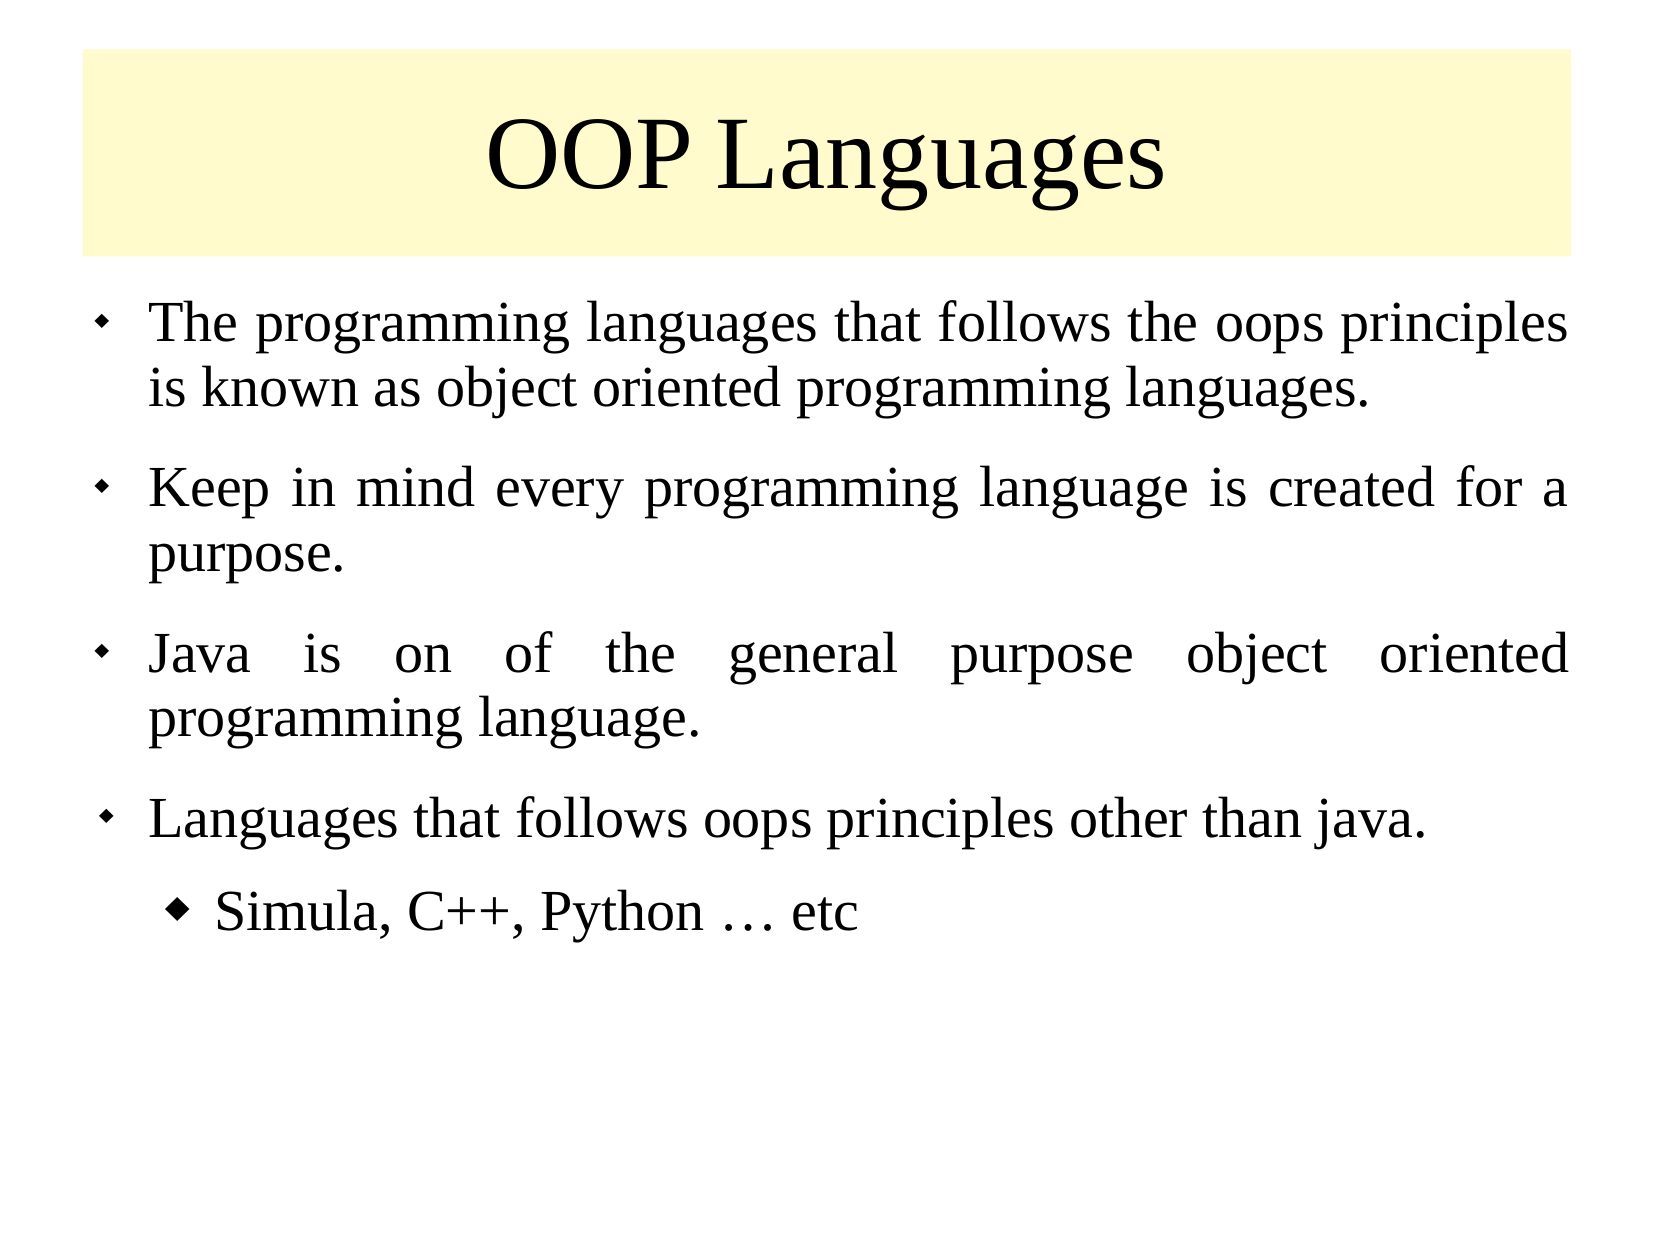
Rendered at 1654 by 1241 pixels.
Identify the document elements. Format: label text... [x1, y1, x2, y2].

list The programming languages that follows the oops principles is known as object oriented programming languages. Keep in mind every programming language is created for a purpose. Java is on of the general purpose object oriented programming language. Languages that follows oops principles other than java. Simula, C++, Python … etc [82, 290, 1571, 1010]
title OOP Languages [82, 49, 1571, 257]
